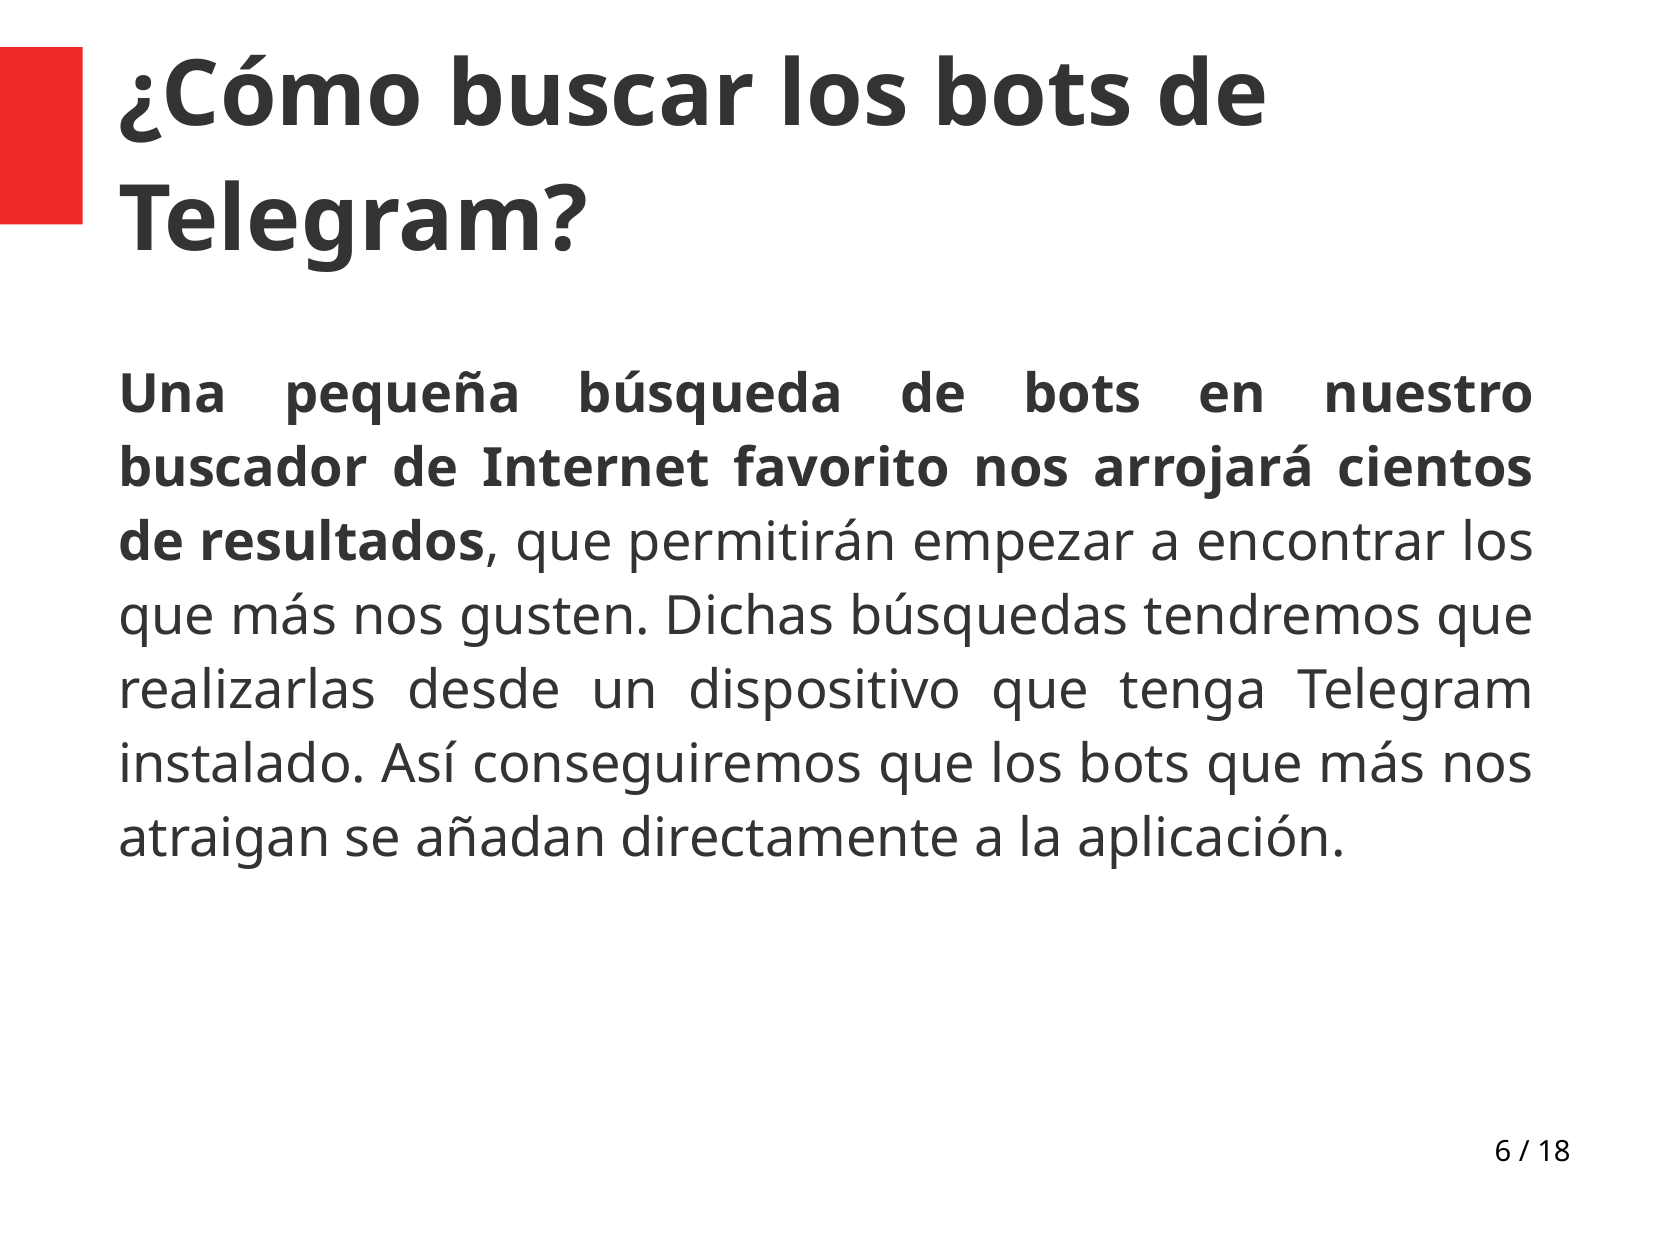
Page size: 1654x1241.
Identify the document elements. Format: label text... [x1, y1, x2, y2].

list Una pequeña búsqueda de bots en nuestro buscador de Internet favorito nos arrojará cientos de resultados, que permitirán empezar a encontrar los que más nos gusten. Dichas búsquedas tendremos que realizarlas desde un dispositivo que tenga Telegram instalado. Así conseguiremos que los bots que más nos atraigan se añadan directamente a la aplicación. [118, 354, 1536, 1074]
title ¿Cómo buscar los bots de Telegram? [118, 45, 1571, 260]
